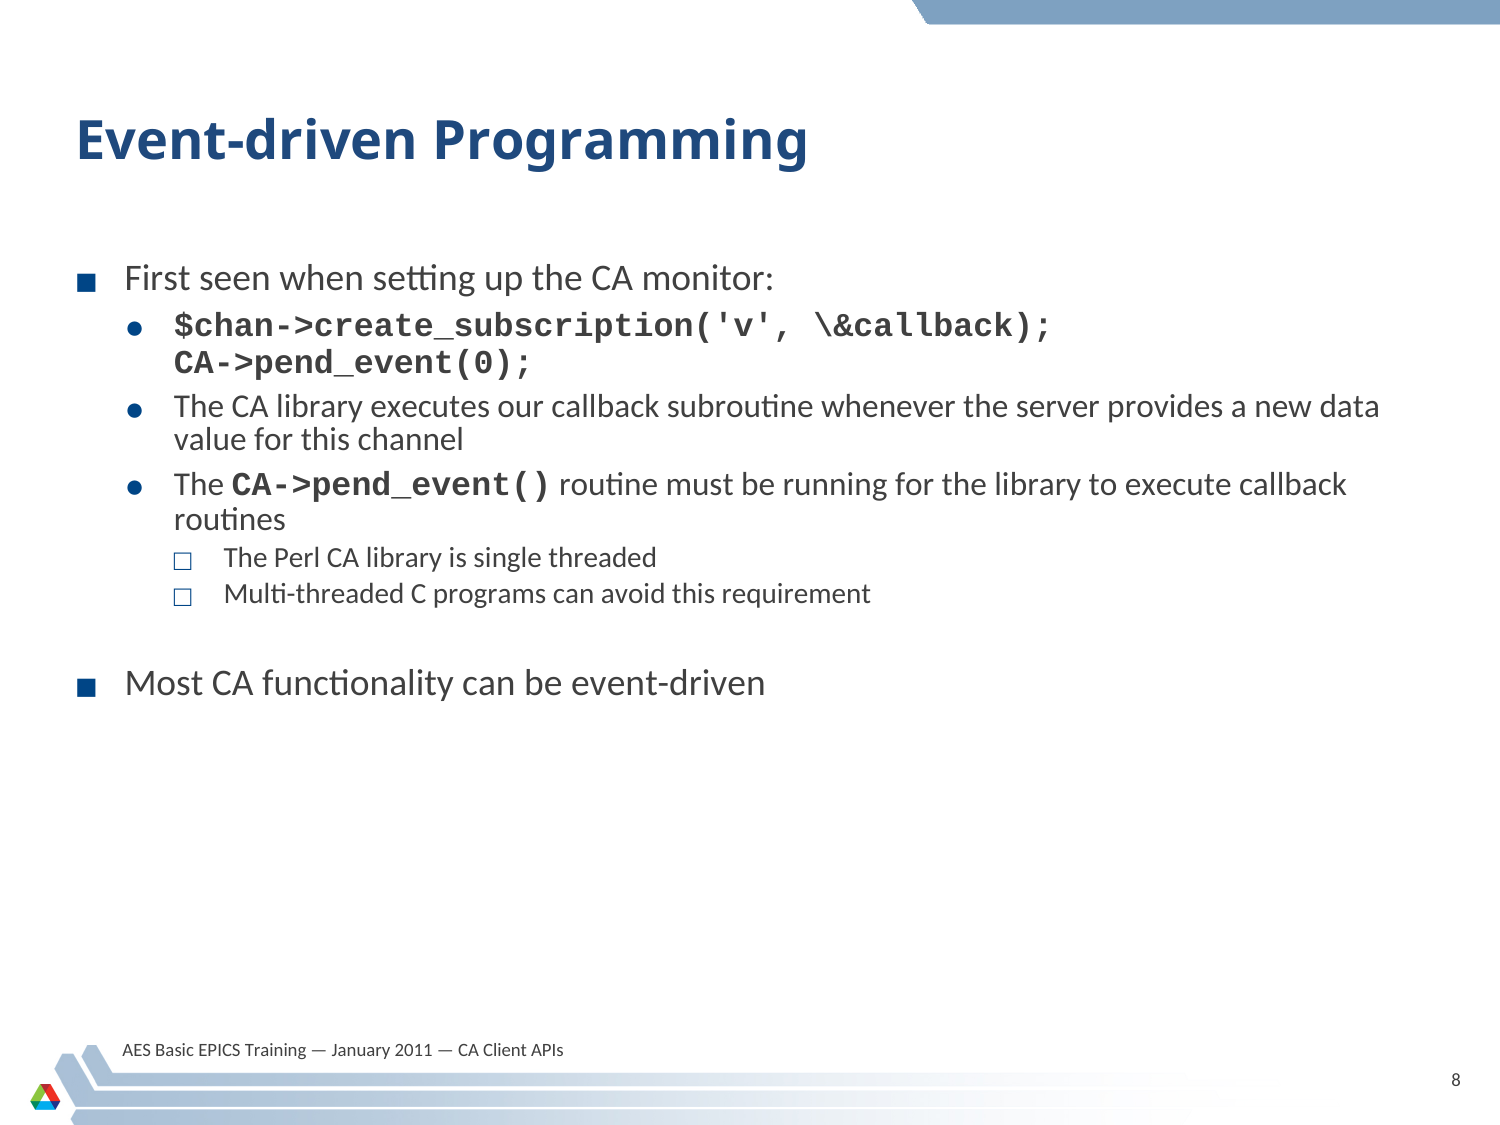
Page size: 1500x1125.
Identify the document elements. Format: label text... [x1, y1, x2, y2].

picture [0, 1037, 1500, 1125]
picture [0, 0, 1500, 26]
list First seen when setting up the CA monitor: $chan->create_subscription('v', \&callback); CA->pend_event(0); The CA library executes our callback subroutine whenever the server provides a new data value for this channel The CA->pend_event() routine must be running for the library to execute callback routines The Perl CA library is single threaded Multi-threaded C programs can avoid this requirement Most CA functionality can be event-driven [75, 262, 1426, 991]
title Event-driven Programming [75, 52, 1426, 226]
